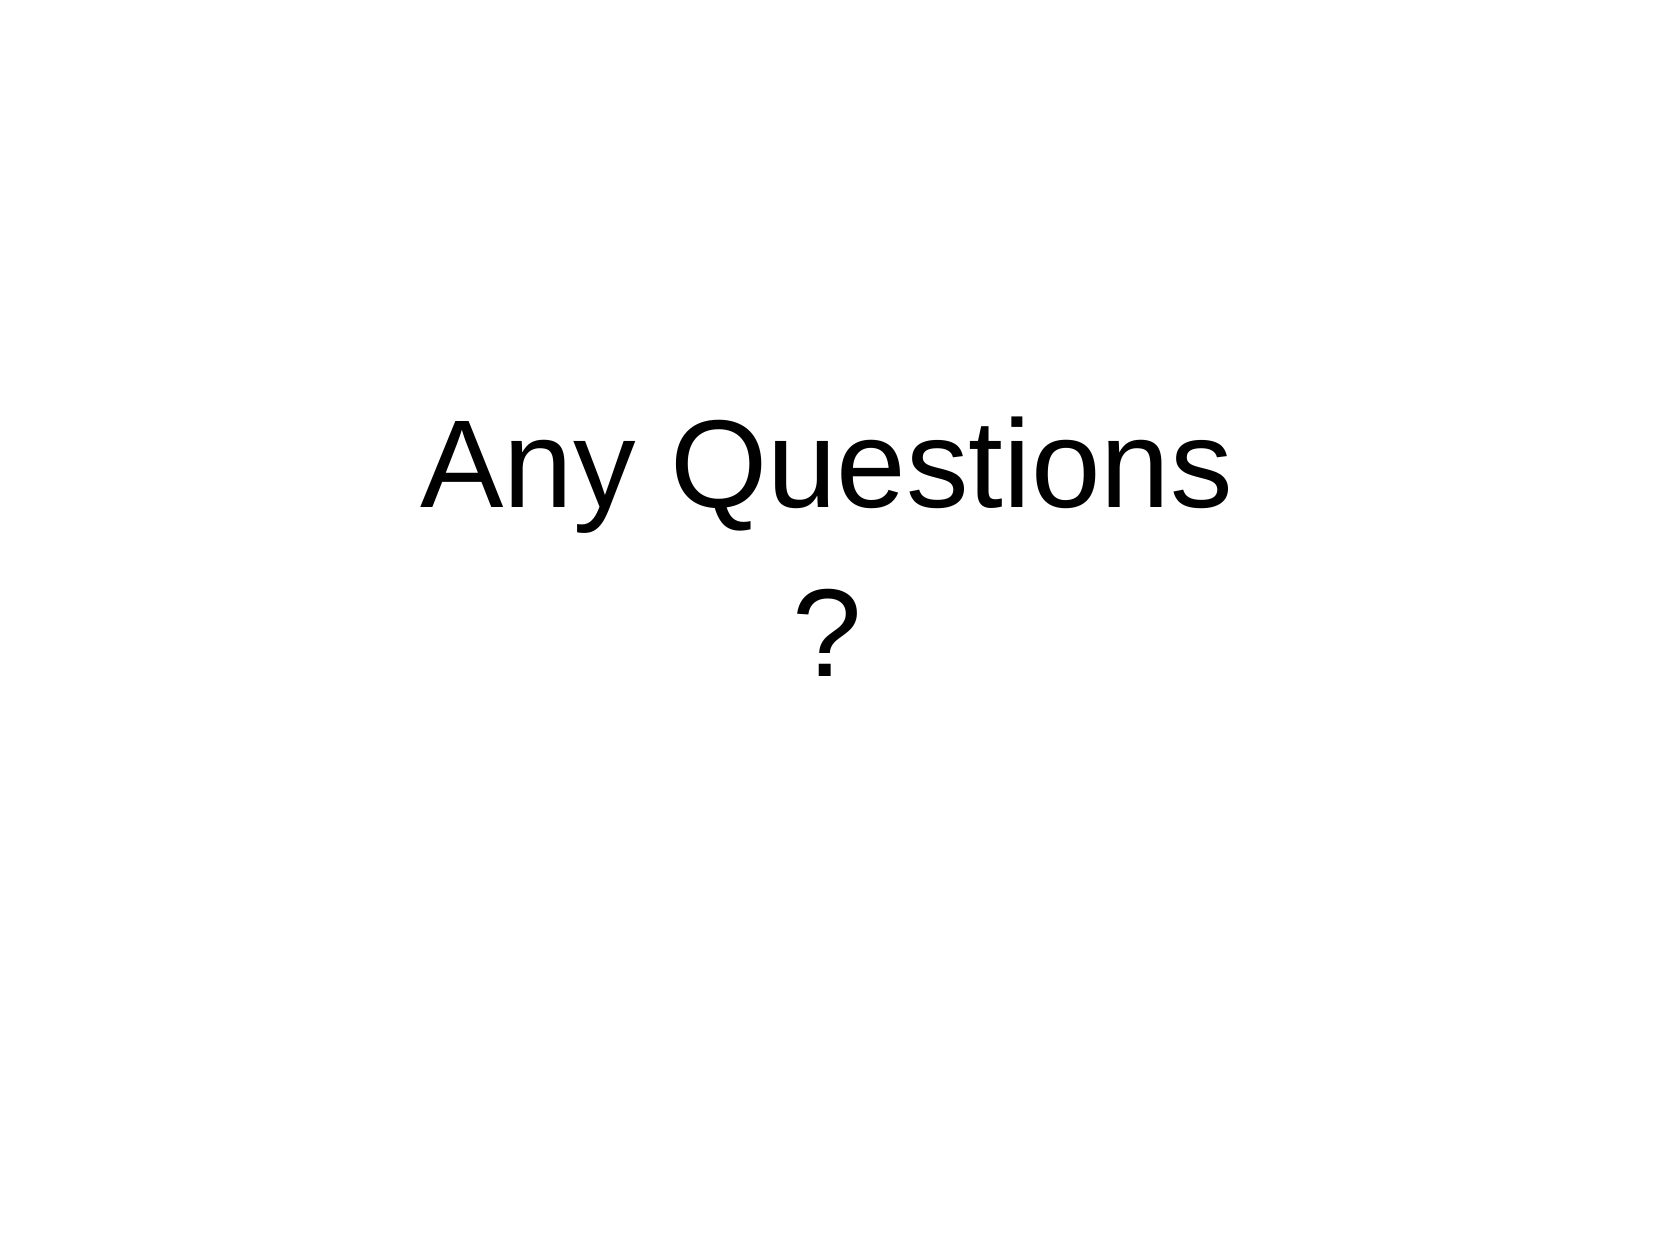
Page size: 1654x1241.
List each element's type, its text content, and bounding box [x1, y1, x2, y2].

list Any Questions ? [82, 290, 1571, 1109]
